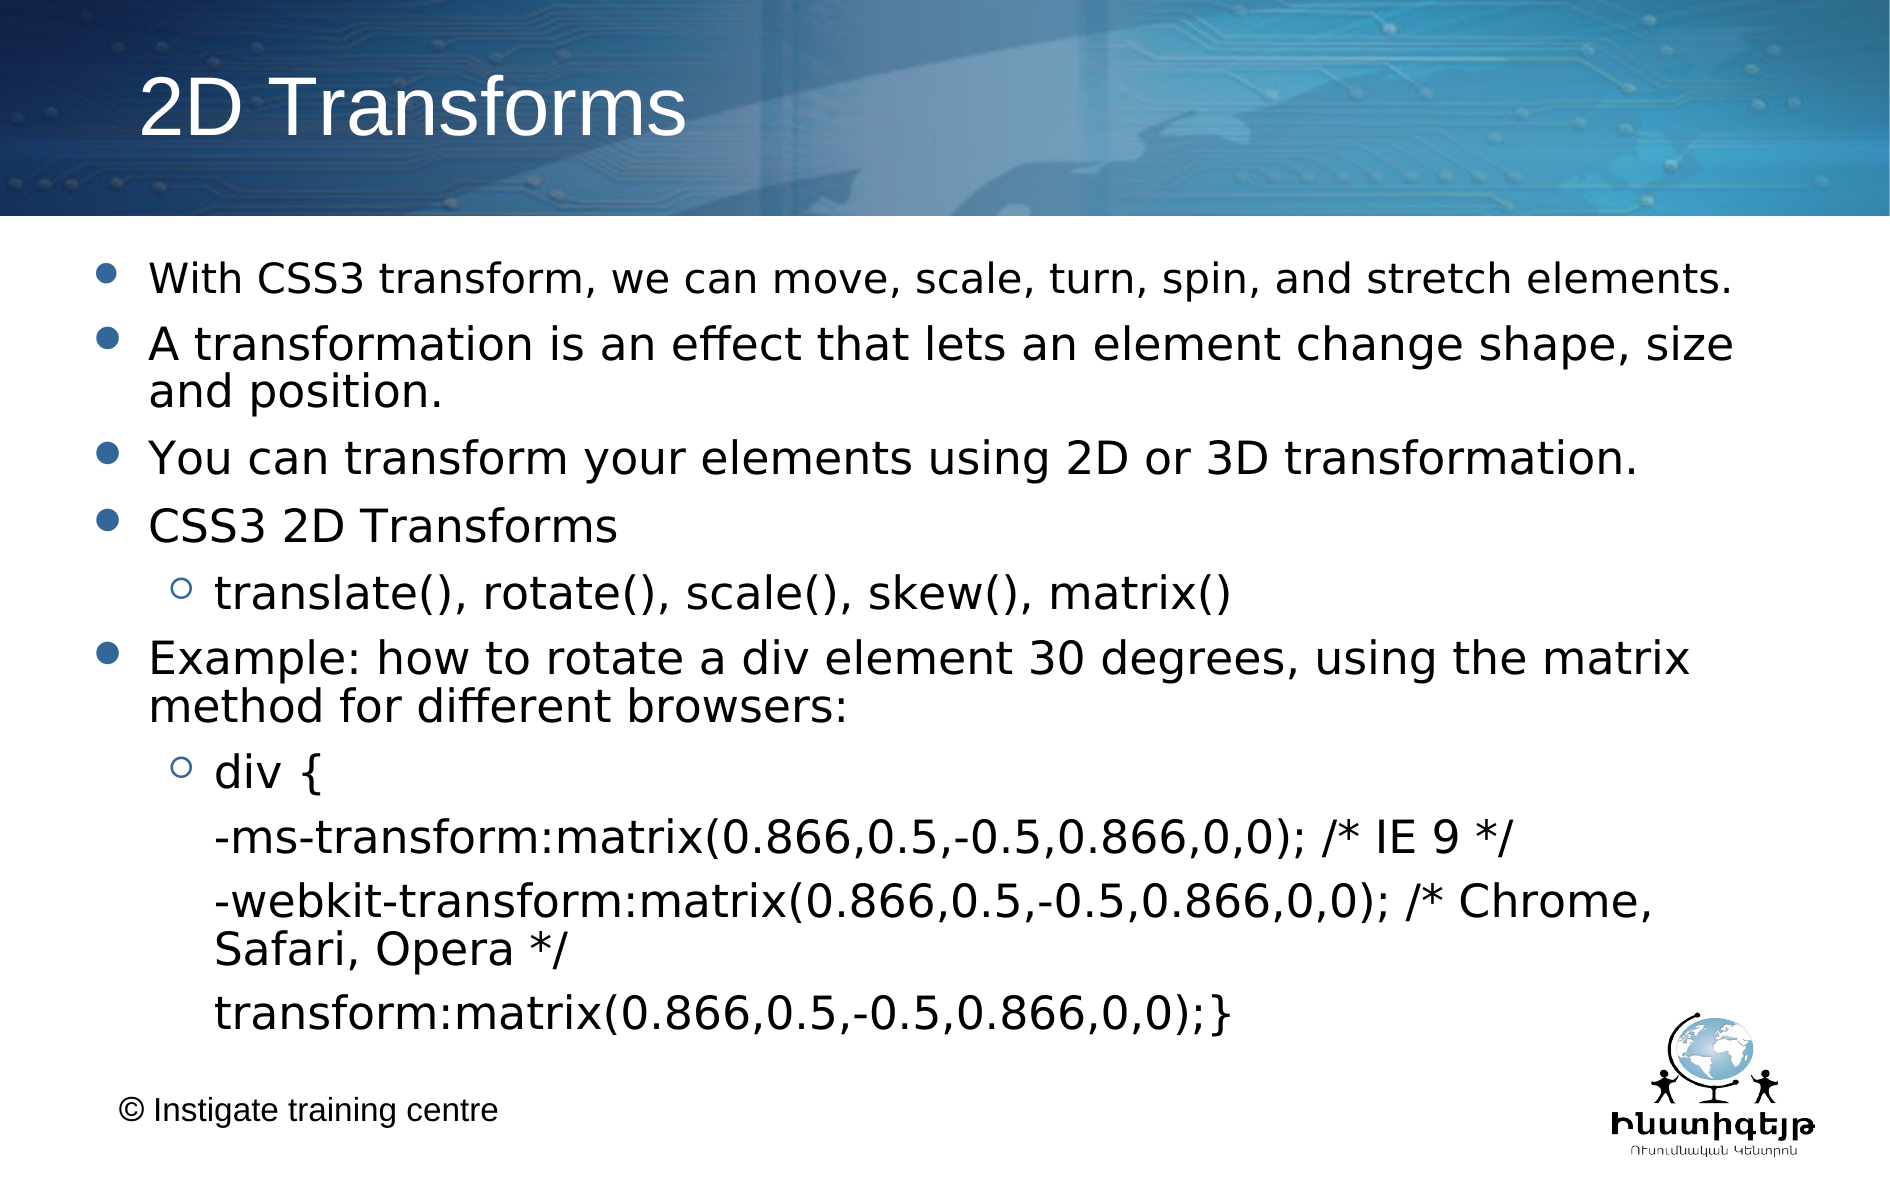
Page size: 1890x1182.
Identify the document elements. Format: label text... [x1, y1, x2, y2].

picture [1612, 1012, 1815, 1157]
picture [0, 0, 1890, 216]
list With CSS3 transform, we can move, scale, turn, spin, and stretch elements. A transformation is an effect that lets an element change shape, size and position. You can transform your elements using 2D or 3D transformation. CSS3 2D Transforms translate(), rotate(), scale(), skew(), matrix() Example: how to rotate a div element 30 degrees, using the matrix method for different browsers: div { -ms-transform:matrix(0.866,0.5,-0.5,0.866,0,0); /* IE 9 */ -webkit-transform:matrix(0.866,0.5,-0.5,0.866,0,0); /* Chrome, Safari, Opera */ transform:matrix(0.866,0.5,-0.5,0.866,0,0);} [93, 258, 1783, 287]
